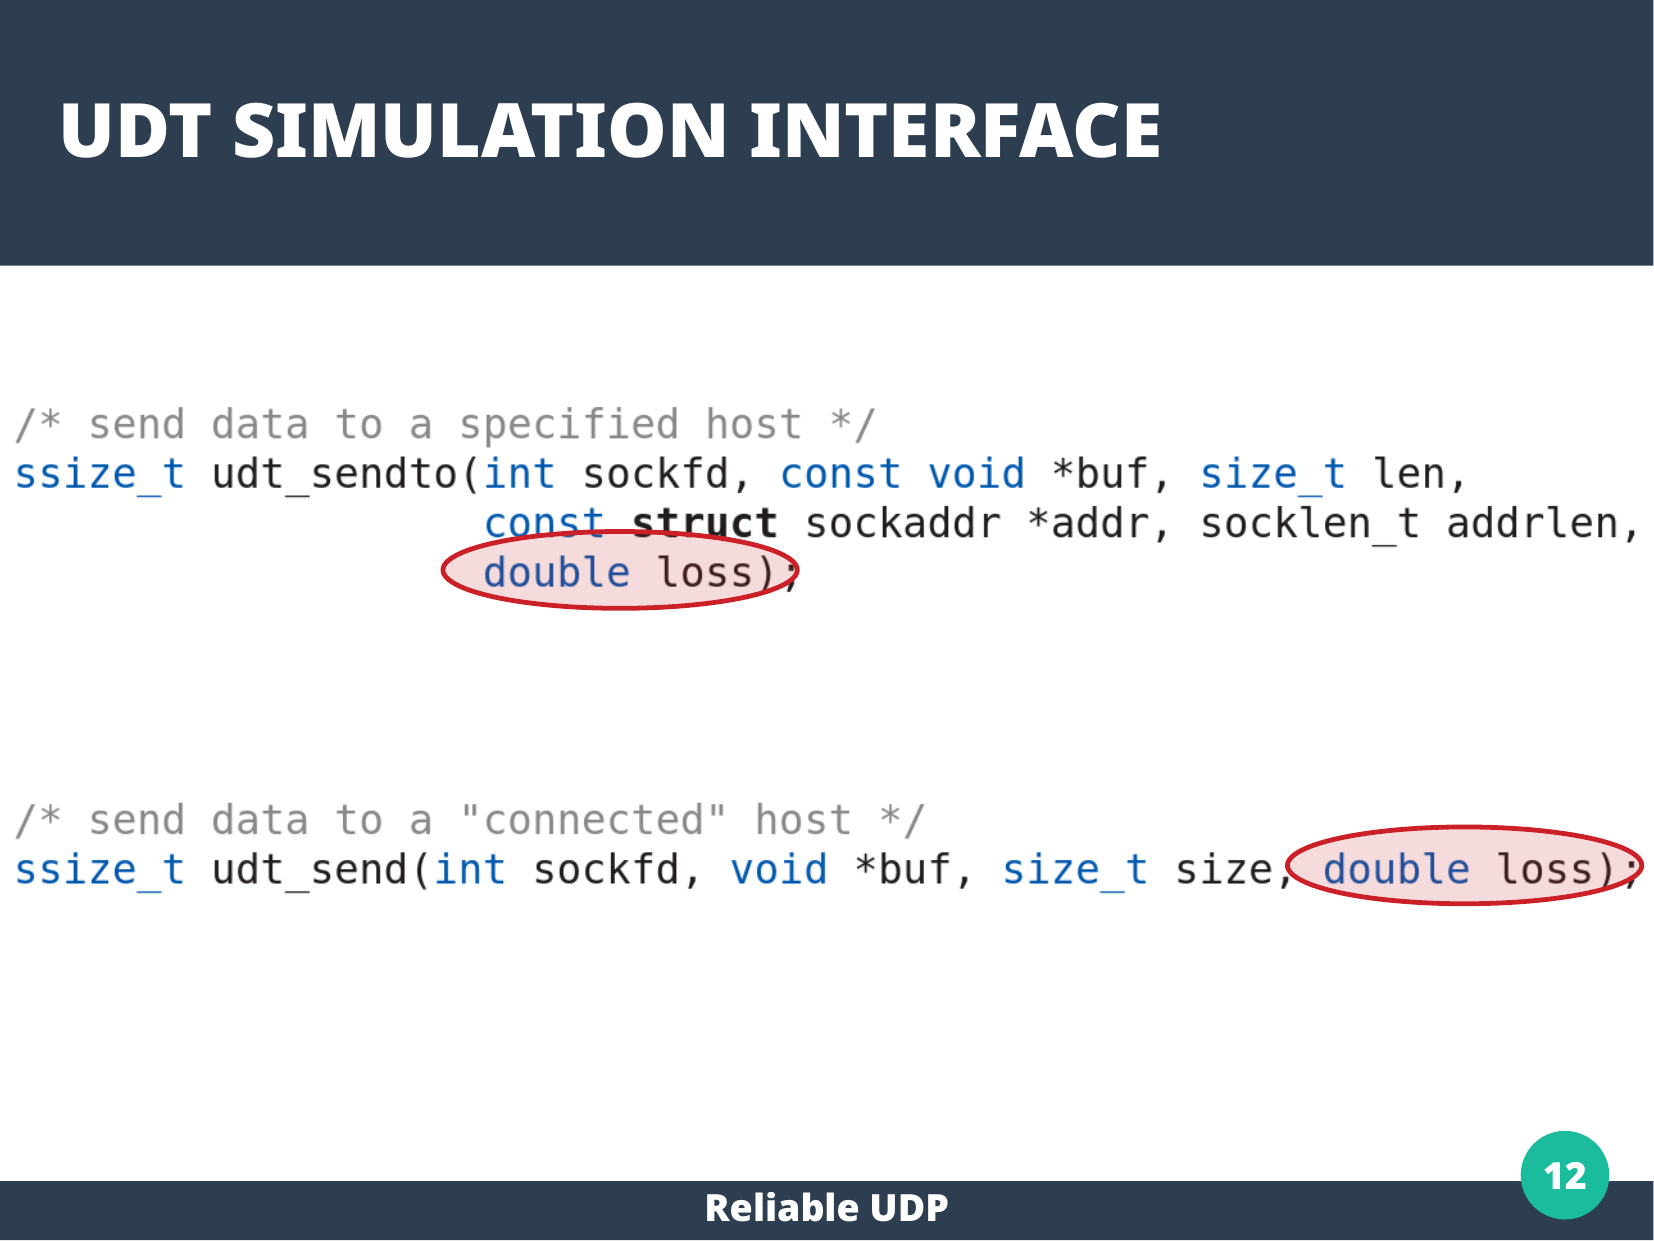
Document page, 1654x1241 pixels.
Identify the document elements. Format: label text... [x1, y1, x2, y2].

text_box [442, 531, 798, 609]
picture [1566, 869, 1642, 898]
text_box [1287, 826, 1642, 904]
picture [11, 402, 1642, 898]
title UDT SIMULATION INTERFACE [59, 49, 1595, 207]
